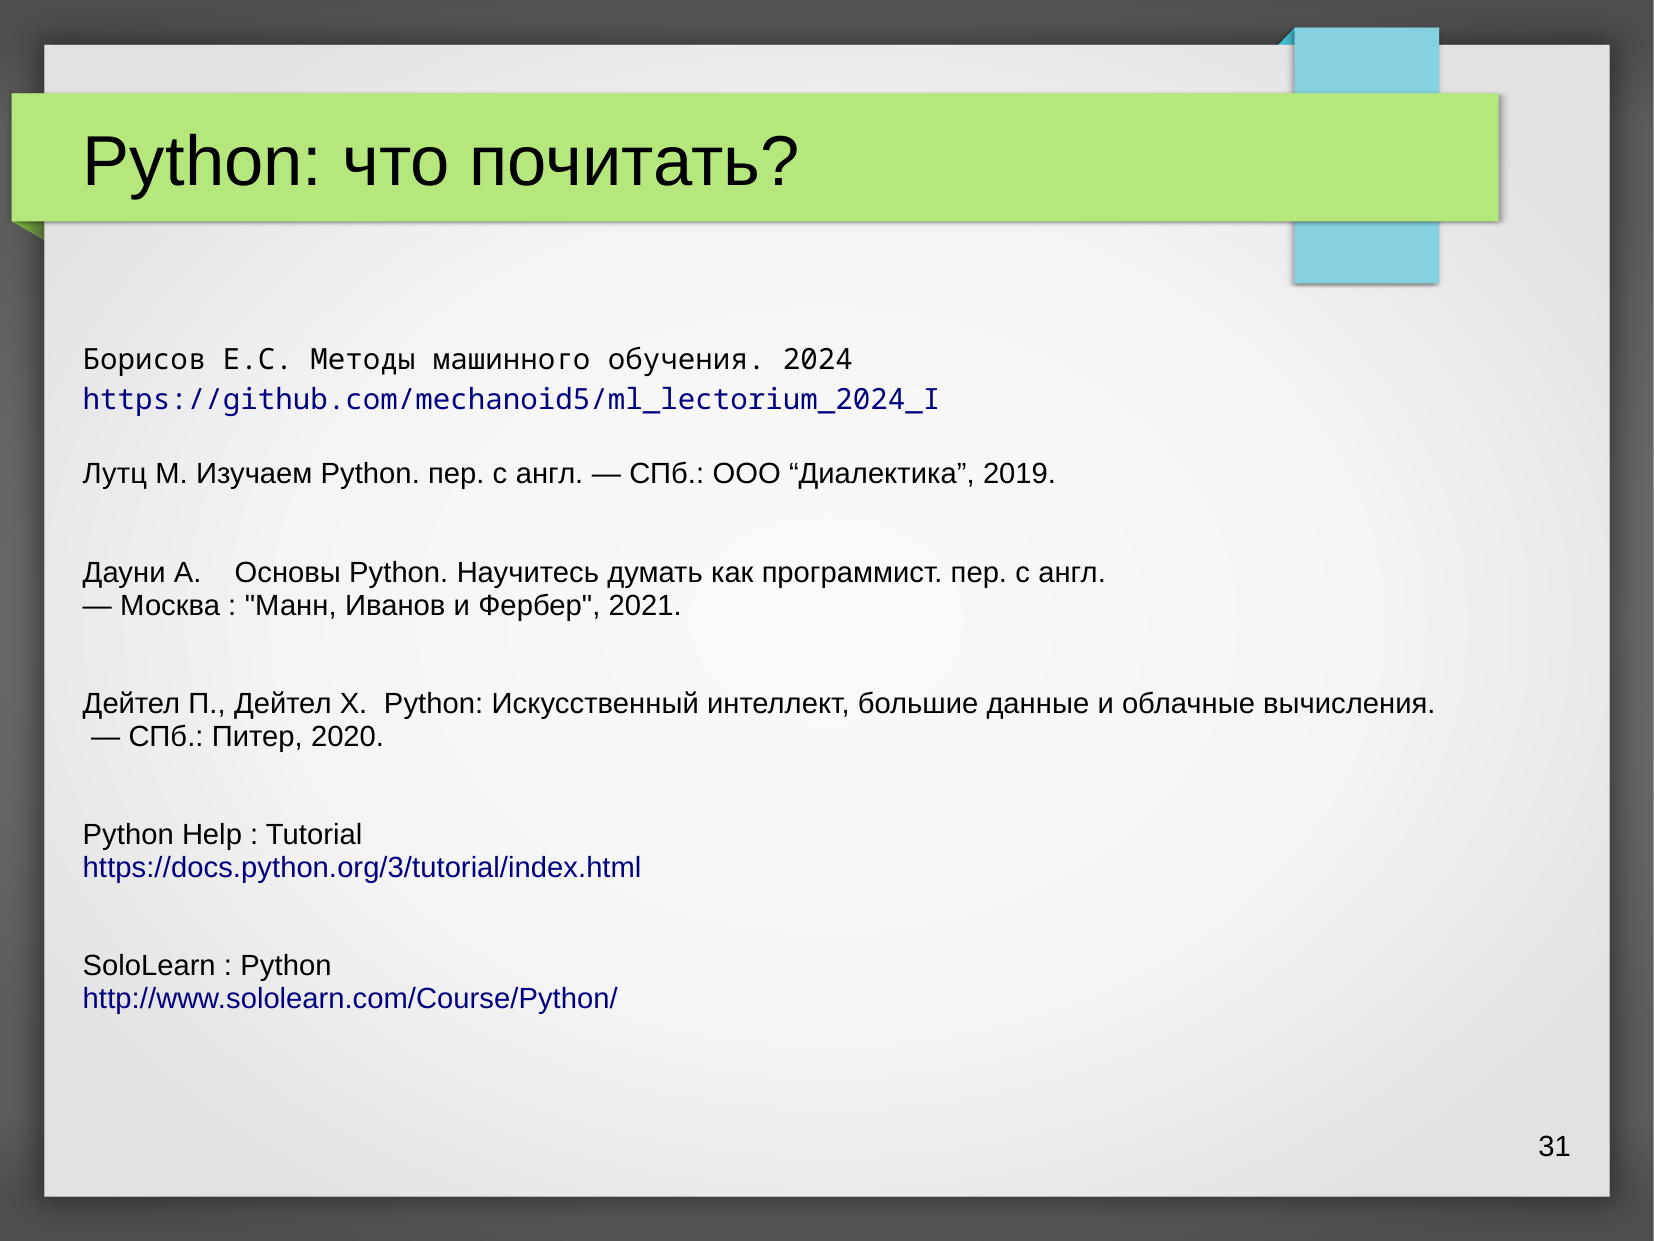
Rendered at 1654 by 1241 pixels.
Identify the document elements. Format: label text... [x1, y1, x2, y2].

title Python: что почитать? [82, 96, 1571, 225]
text_box Борисов Е.С. Методы машинного обучения. 2024 https://github.com/mechanoid5/ml_lectorium_2024_I Лутц М. Изучаем Python. пер. с англ. — СПб.: ООО “Диалектика”, 2019. Дауни А. Основы Python. Научитесь думать как программист. пер. с англ. — Москва : "Манн, Иванов и Фербер", 2021. Дейтел П., Дейтел Х. Python: Искусственный интеллект, большие данные и облачные вычисления. — СПб.: Питер, 2020. Python Help : Tutorial https://docs.python.org/3/tutorial/index.html SoloLearn : Python http://www.sololearn.com/Course/Python/ [82, 242, 1571, 1111]
picture [0, 0, 1654, 1241]
